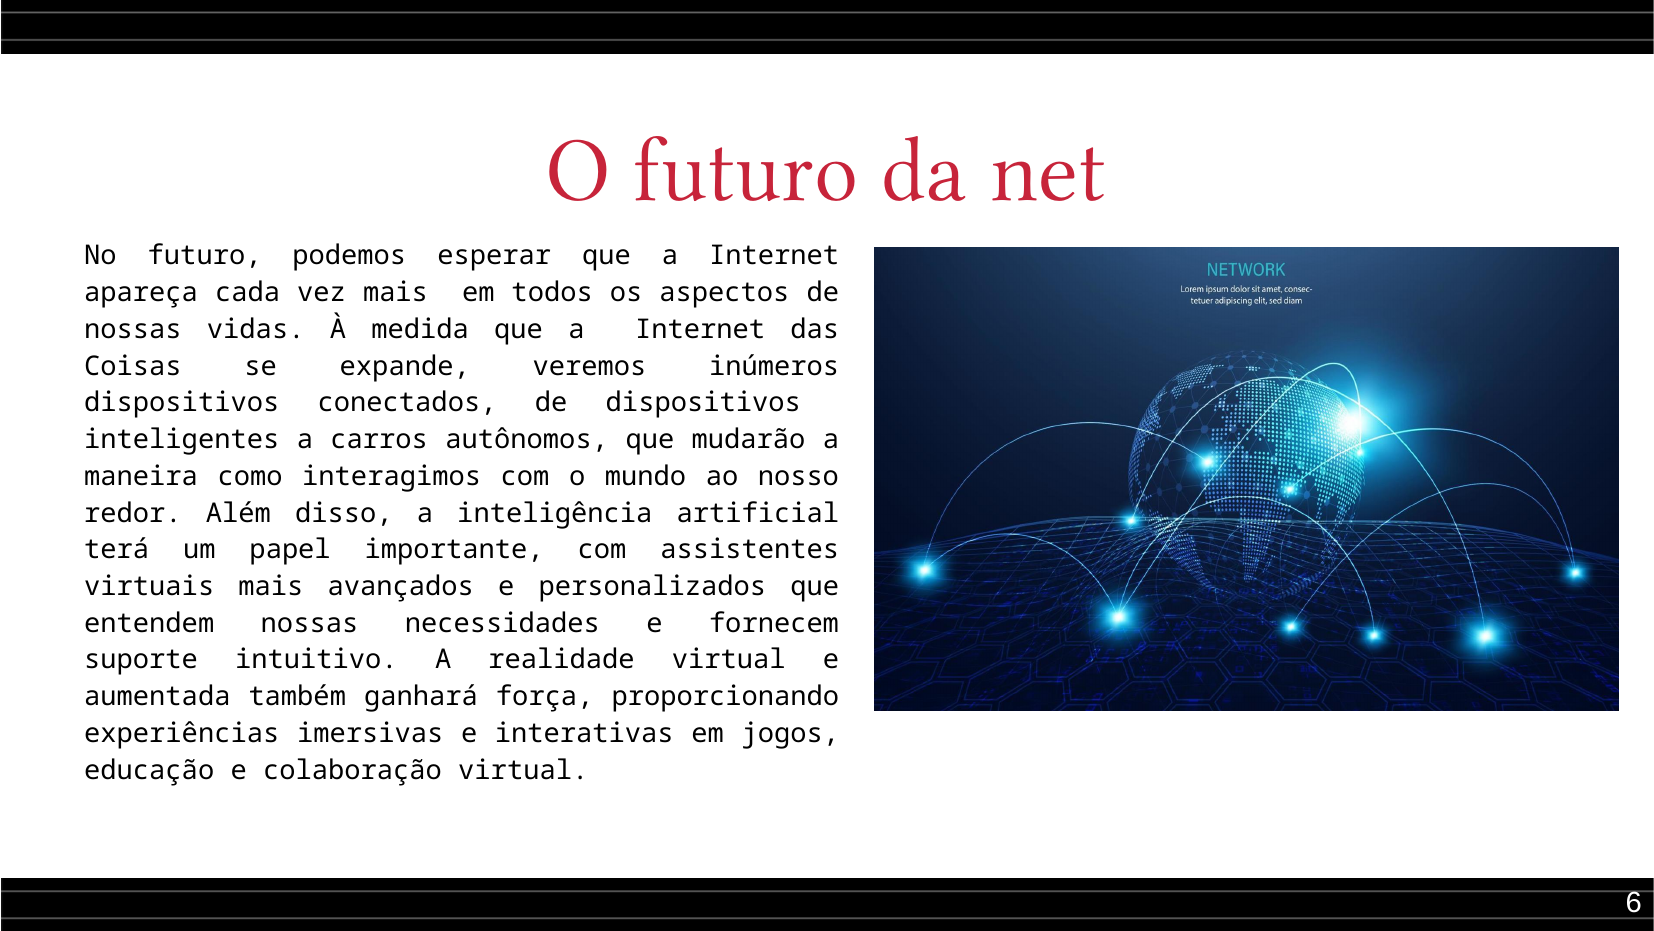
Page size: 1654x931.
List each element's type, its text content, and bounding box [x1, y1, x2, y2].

title O futuro da net [82, 92, 1571, 249]
picture [874, 247, 1619, 711]
picture [1, 0, 1654, 54]
picture [1, 878, 1654, 931]
list No futuro, podemos esperar que a Internet apareça cada vez mais em todos os aspectos de nossas vidas. À medida que a Internet das Coisas se expande, veremos inúmeros dispositivos conectados, de dispositivos inteligentes a carros autônomos, que mudarão a maneira como interagimos com o mundo ao nosso redor. Além disso, a inteligência artificial terá um papel importante, com assistentes virtuais mais avançados e personalizados que entendem nossas necessidades e fornecem suporte intuitivo. A realidade virtual e aumentada também ganhará força, proporcionando experiências imersivas e interativas em jogos, educação e colaboração virtual. [47, 236, 839, 815]
